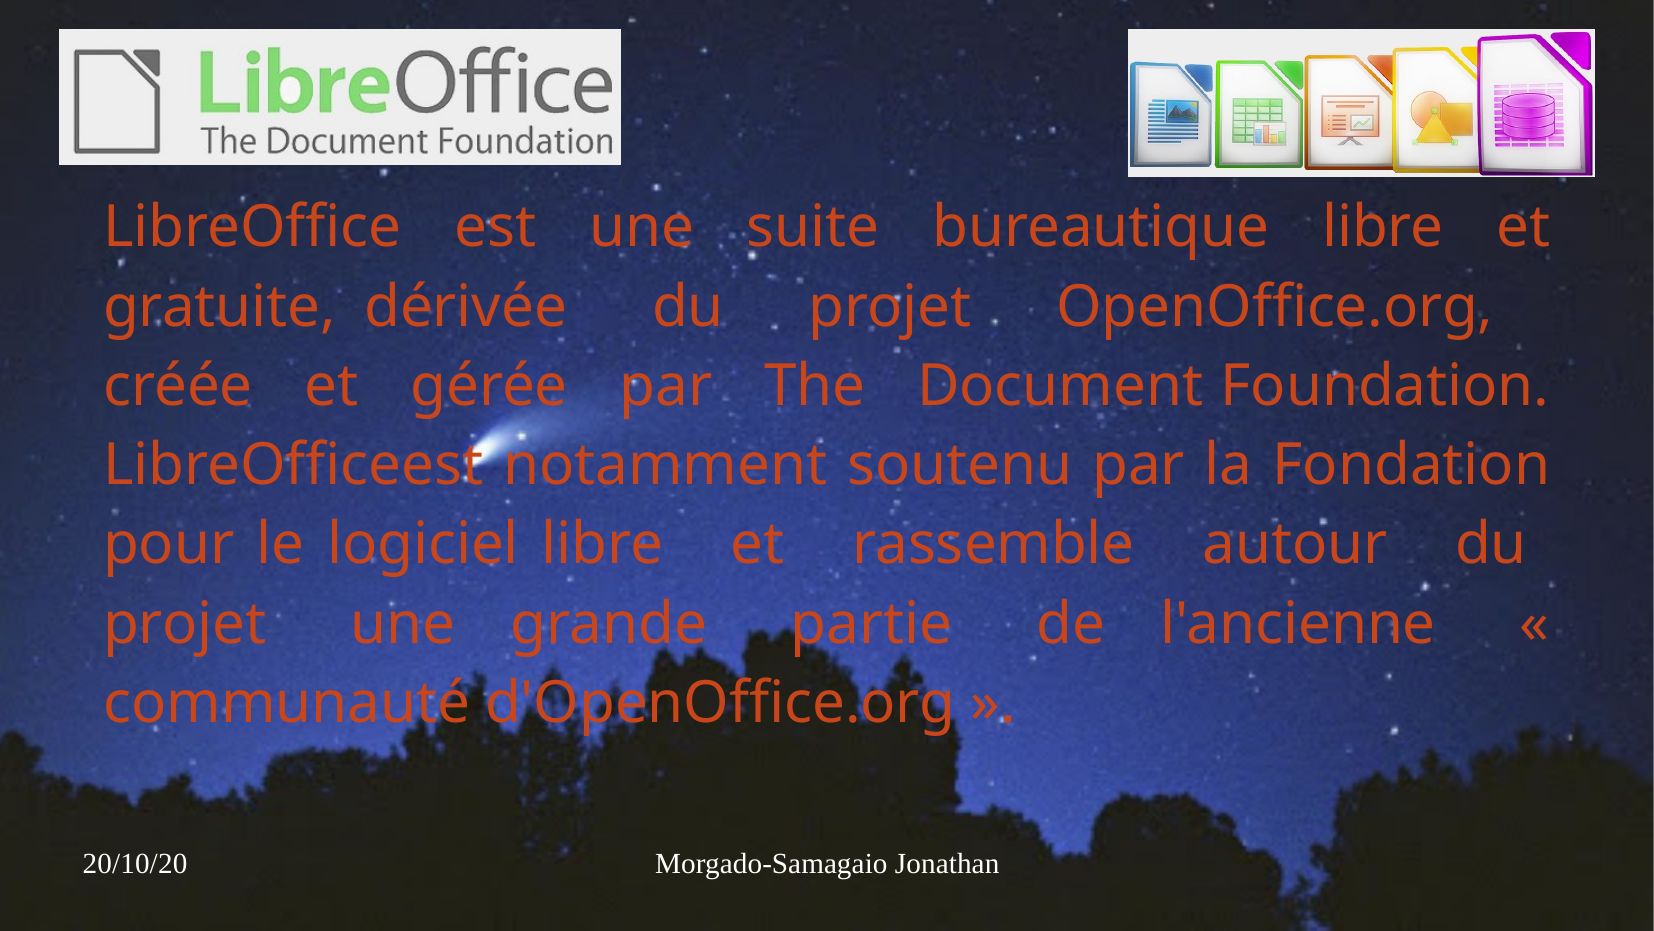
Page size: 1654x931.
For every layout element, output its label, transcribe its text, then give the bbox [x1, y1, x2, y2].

picture [0, 0, 1654, 931]
text_box LibreOffice est une suite bureautique libre et gratuite, dérivée du projet OpenOffice.org, créée et gérée par The Document Foundation. LibreOfficeest notamment soutenu par la Fondation pour le logiciel libre et rassemble autour du projet une grande partie de l'ancienne « communauté d'OpenOffice.org ». [88, 177, 1565, 917]
